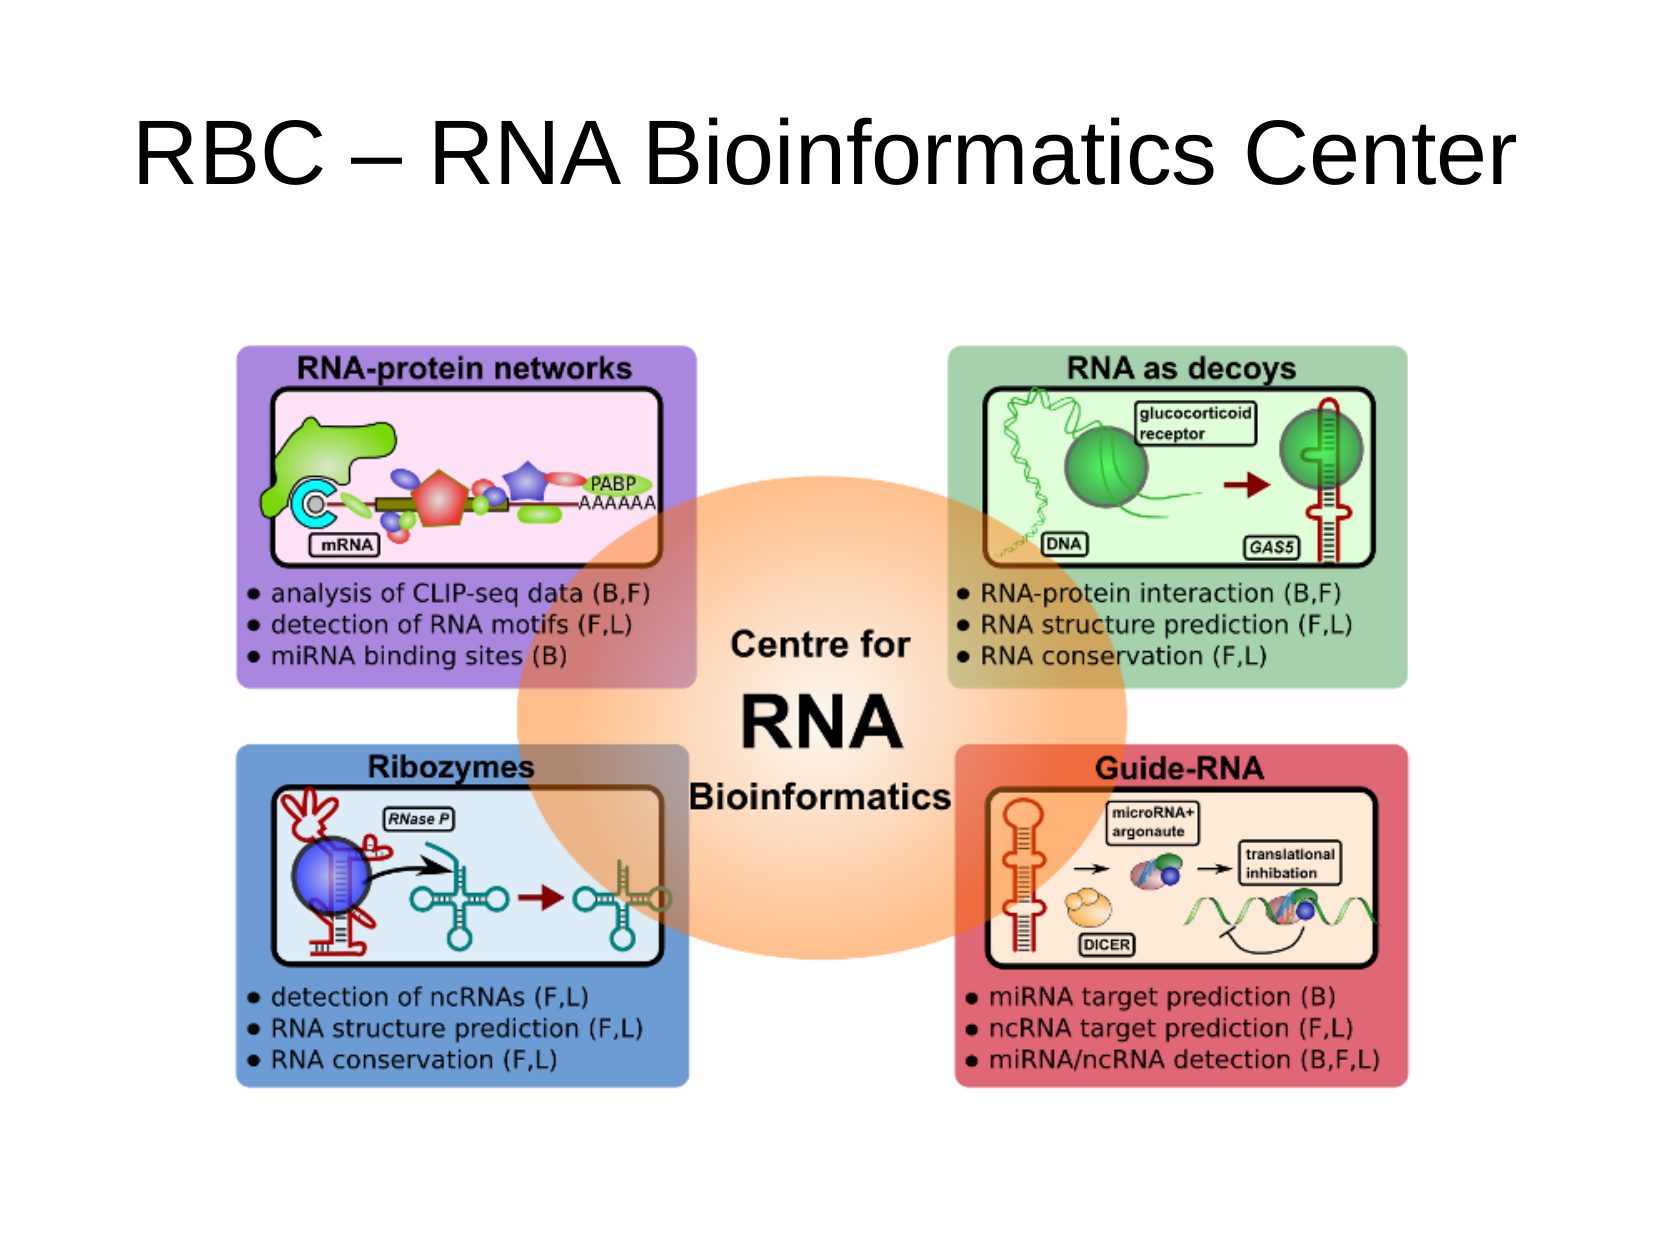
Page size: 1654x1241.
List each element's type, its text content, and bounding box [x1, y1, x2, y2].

title RBC – RNA Bioinformatics Center [82, 49, 1571, 257]
picture [224, 334, 1428, 1096]
